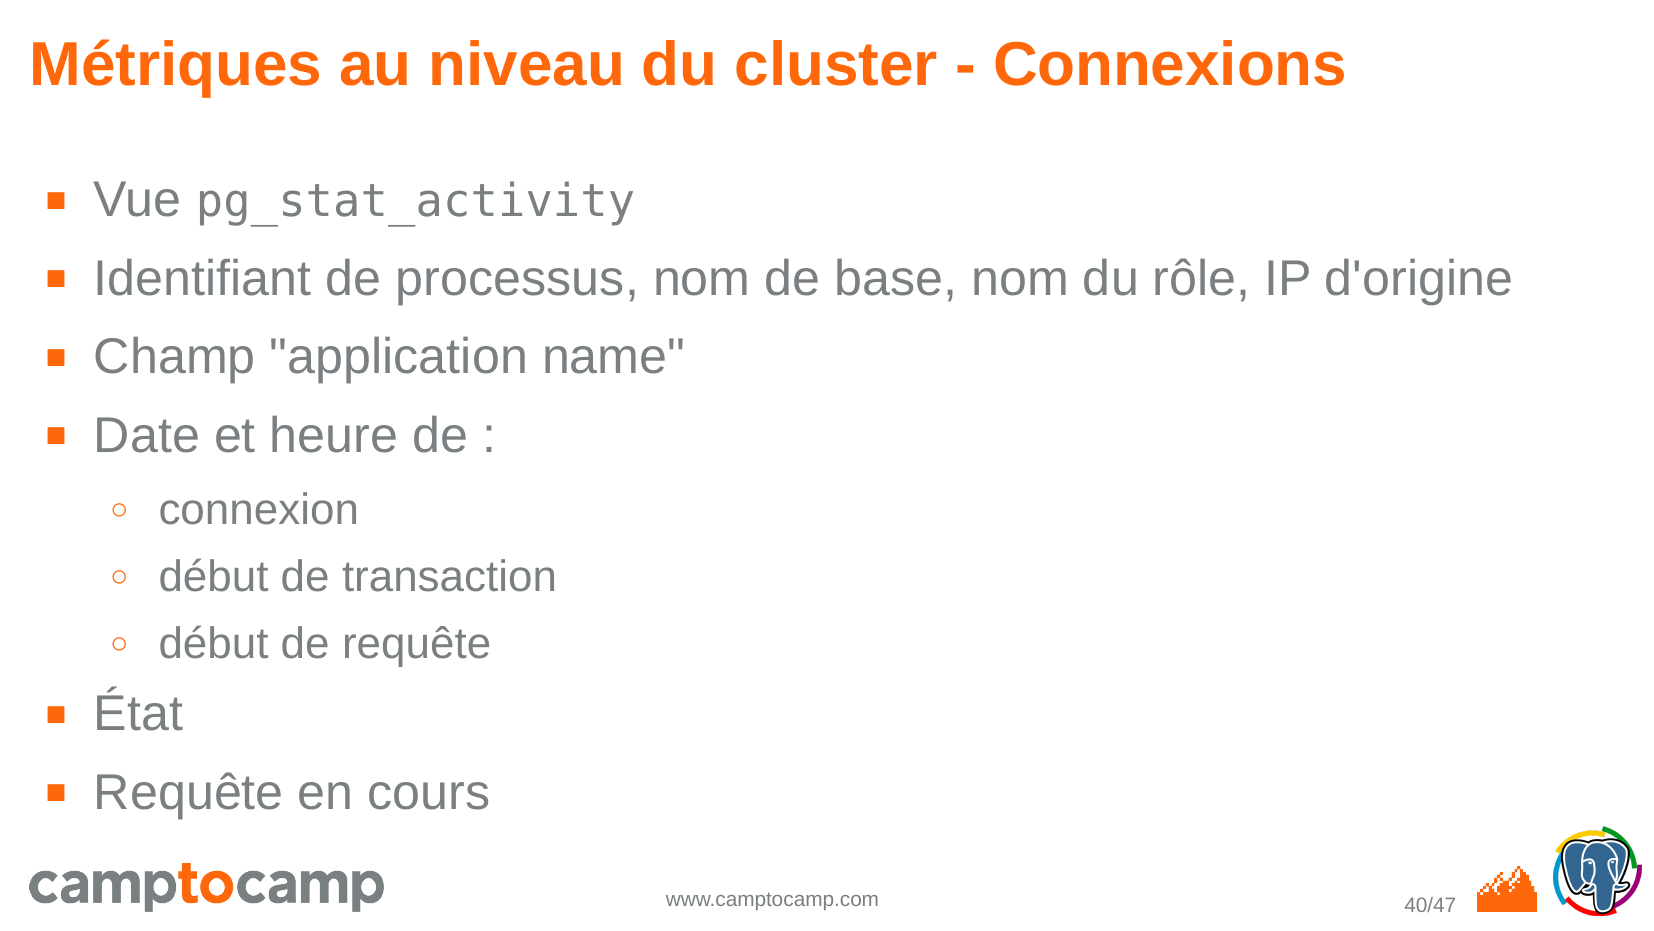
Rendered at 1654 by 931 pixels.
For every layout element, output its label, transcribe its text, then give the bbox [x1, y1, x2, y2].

picture [29, 863, 384, 912]
picture [1553, 826, 1642, 916]
list Vue pg_stat_activity Identifiant de processus, nom de base, nom du rôle, IP d'origine Champ "application name" Date et heure de : connexion début de transaction début de requête État Requête en cours [29, 171, 1625, 827]
picture [1477, 866, 1537, 912]
title Métriques au niveau du cluster - Connexions [29, 29, 1625, 156]
